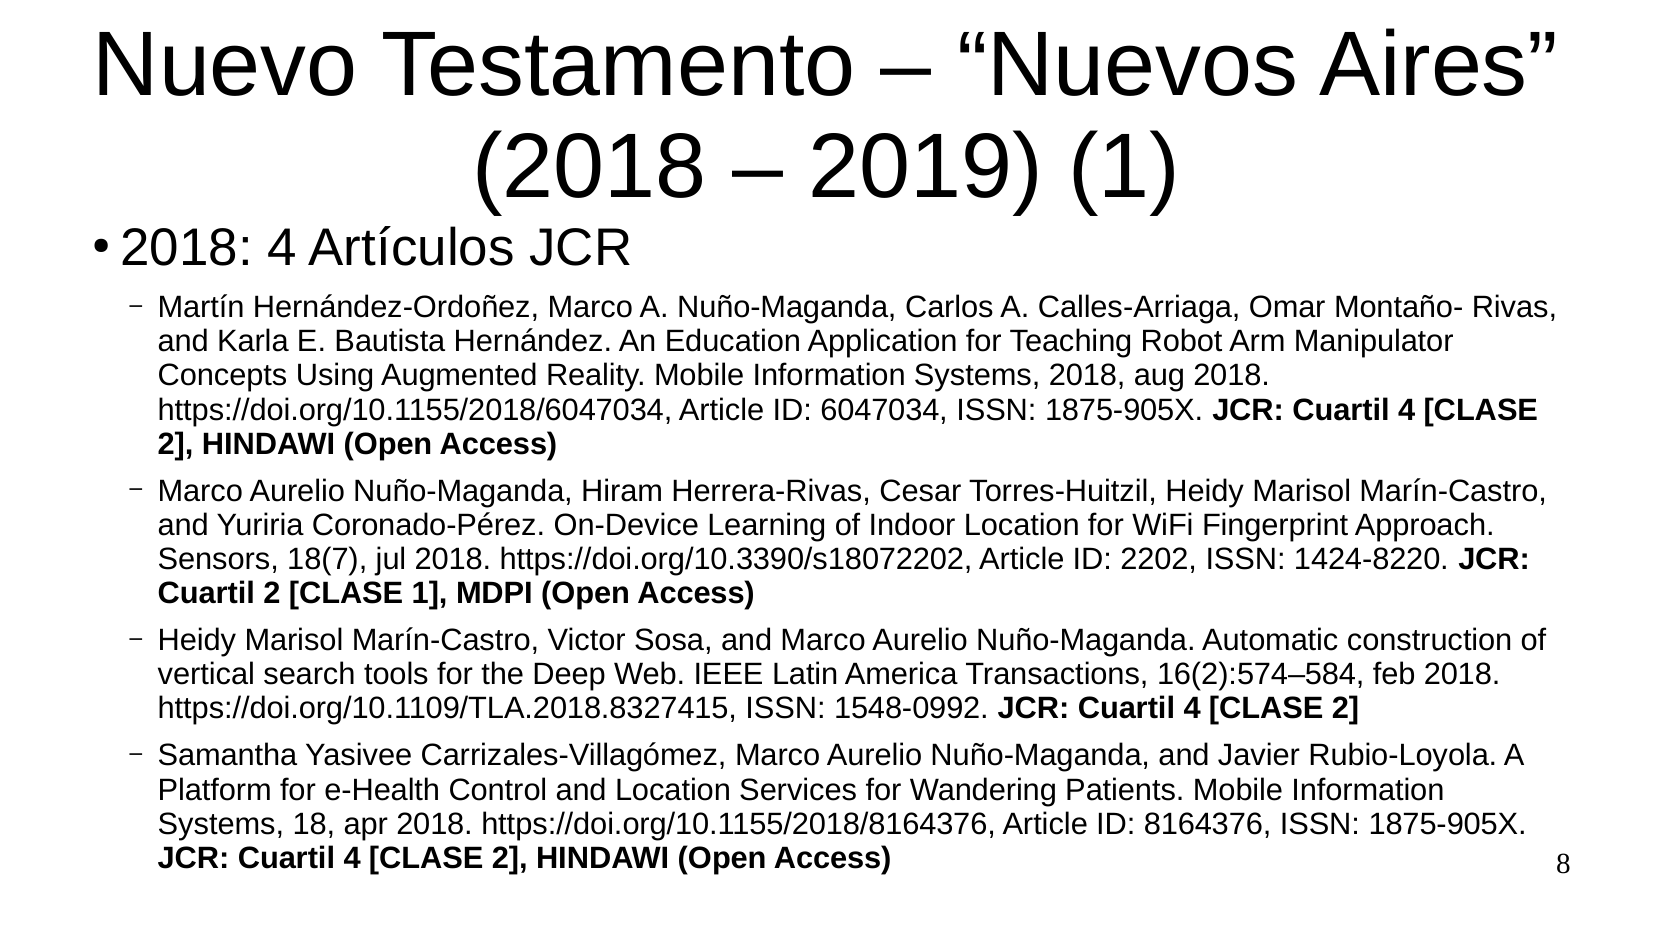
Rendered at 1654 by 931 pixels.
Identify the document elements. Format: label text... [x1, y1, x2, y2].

list 2018: 4 Artículos JCR Martín Hernández-Ordoñez, Marco A. Nuño-Maganda, Carlos A. Calles-Arriaga, Omar Montaño- Rivas, and Karla E. Bautista Hernández. An Education Application for Teaching Robot Arm Manipulator Concepts Using Augmented Reality. Mobile Information Systems, 2018, aug 2018. https://doi.org/10.1155/2018/6047034, Article ID: 6047034, ISSN: 1875-905X. JCR: Cuartil 4 [CLASE 2], HINDAWI (Open Access) Marco Aurelio Nuño-Maganda, Hiram Herrera-Rivas, Cesar Torres-Huitzil, Heidy Marisol Marín-Castro, and Yuriria Coronado-Pérez. On-Device Learning of Indoor Location for WiFi Fingerprint Approach. Sensors, 18(7), jul 2018. https://doi.org/10.3390/s18072202, Article ID: 2202, ISSN: 1424-8220. JCR: Cuartil 2 [CLASE 1], MDPI (Open Access) Heidy Marisol Marín-Castro, Victor Sosa, and Marco Aurelio Nuño-Maganda. Automatic construction of vertical search tools for the Deep Web. IEEE Latin America Transactions, 16(2):574–584, feb 2018. https://doi.org/10.1109/TLA.2018.8327415, ISSN: 1548-0992. JCR: Cuartil 4 [CLASE 2] Samantha Yasivee Carrizales-Villagómez, Marco Aurelio Nuño-Maganda, and Javier Rubio-Loyola. A Platform for e-Health Control and Location Services for Wandering Patients. Mobile Information Systems, 18, apr 2018. https://doi.org/10.1155/2018/8164376, Article ID: 8164376, ISSN: 1875-905X. JCR: Cuartil 4 [CLASE 2], HINDAWI (Open Access) [82, 217, 1571, 886]
title Nuevo Testamento – “Nuevos Aires” (2018 – 2019) (1) [82, 12, 1571, 217]
